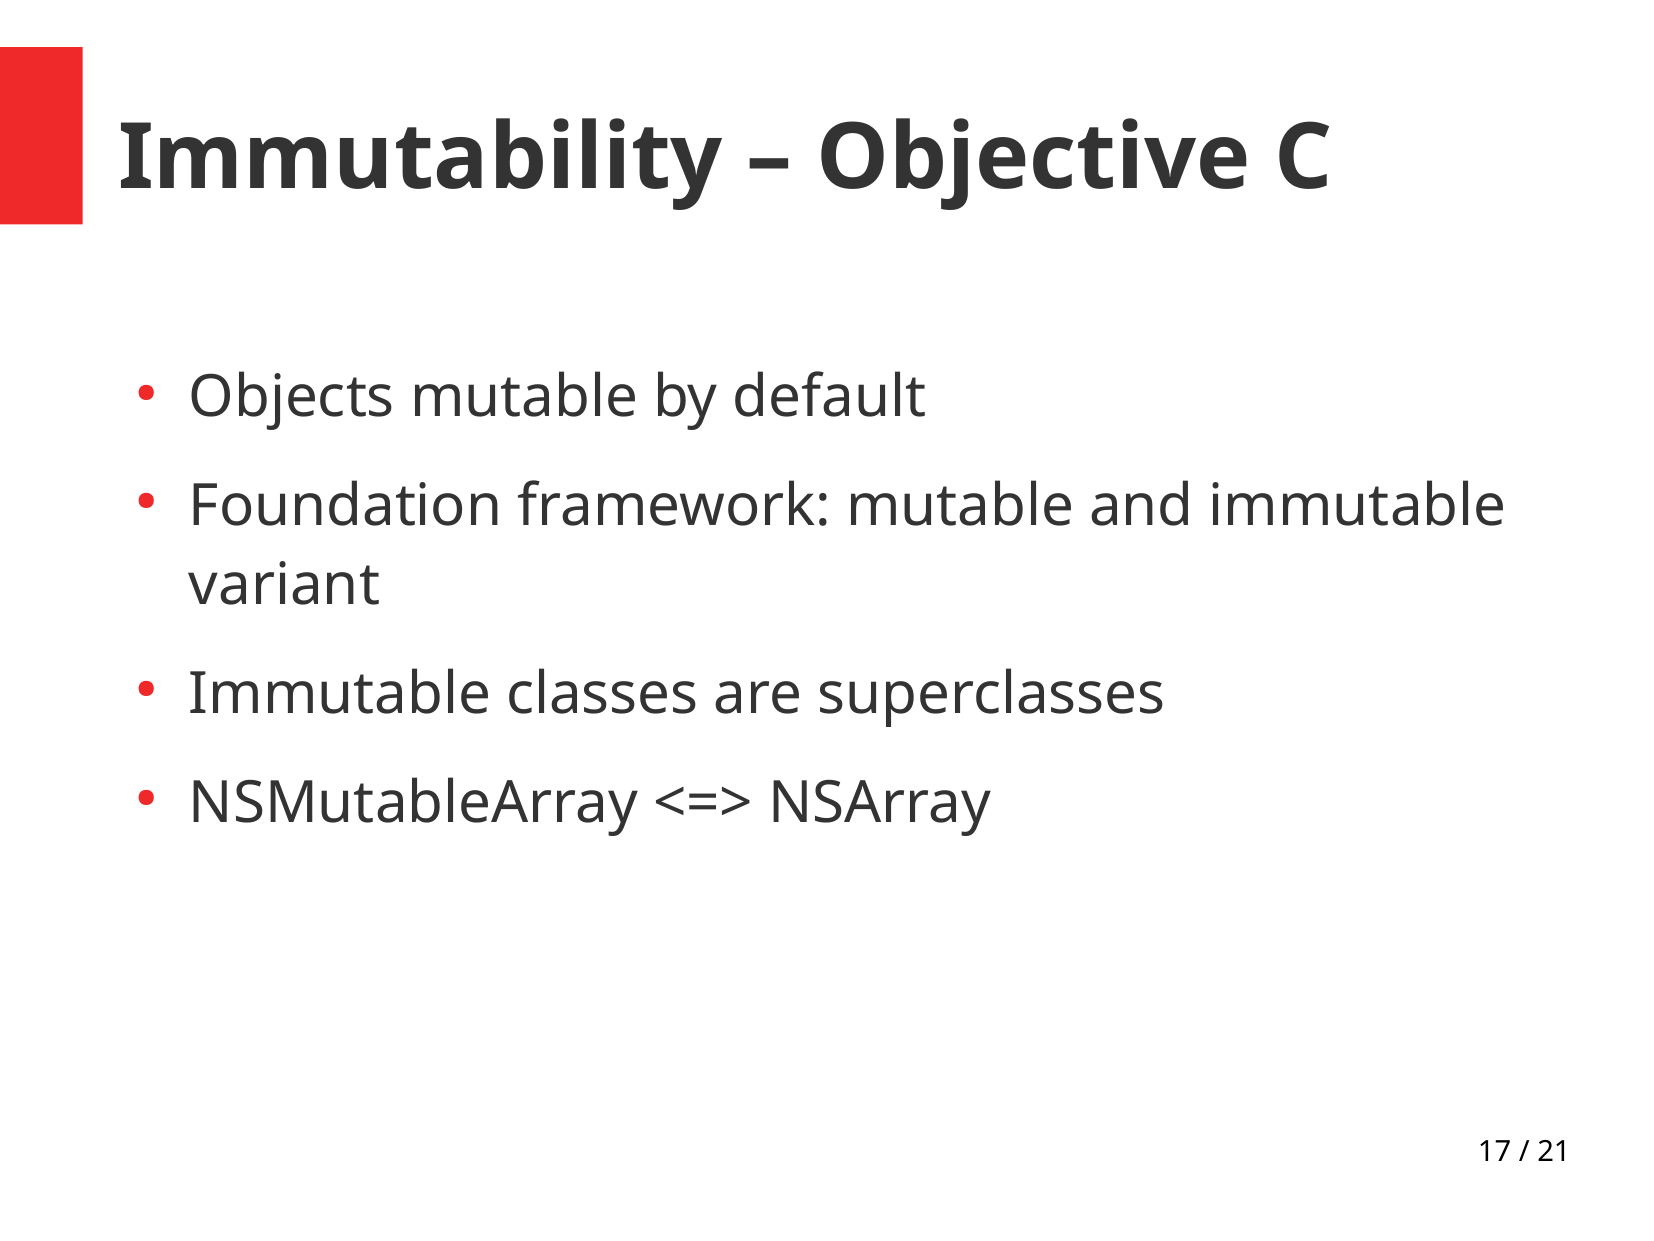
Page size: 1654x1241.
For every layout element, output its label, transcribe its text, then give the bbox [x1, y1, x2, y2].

list Objects mutable by default Foundation framework: mutable and immutable variant Immutable classes are superclasses NSMutableArray <=> NSArray [118, 354, 1536, 1074]
title Immutability – Objective C [118, 49, 1571, 257]
